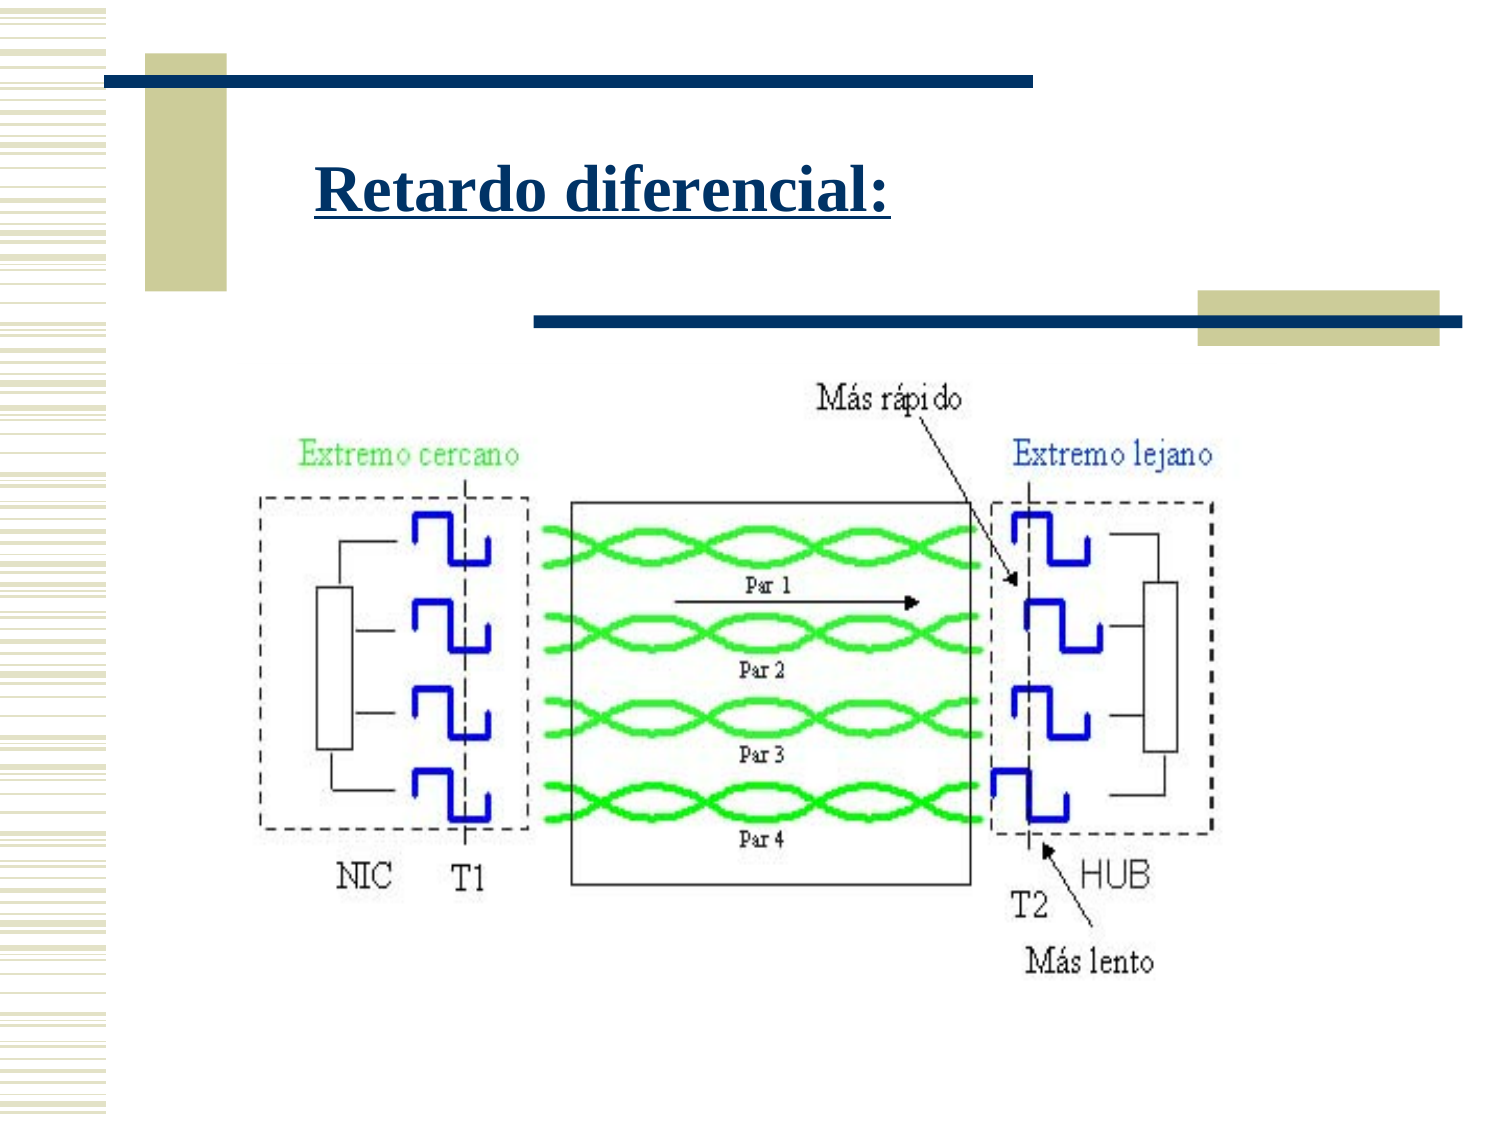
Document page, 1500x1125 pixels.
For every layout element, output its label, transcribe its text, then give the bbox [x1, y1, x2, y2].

picture [237, 362, 1277, 1010]
text_box Retardo diferencial: [299, 137, 907, 233]
